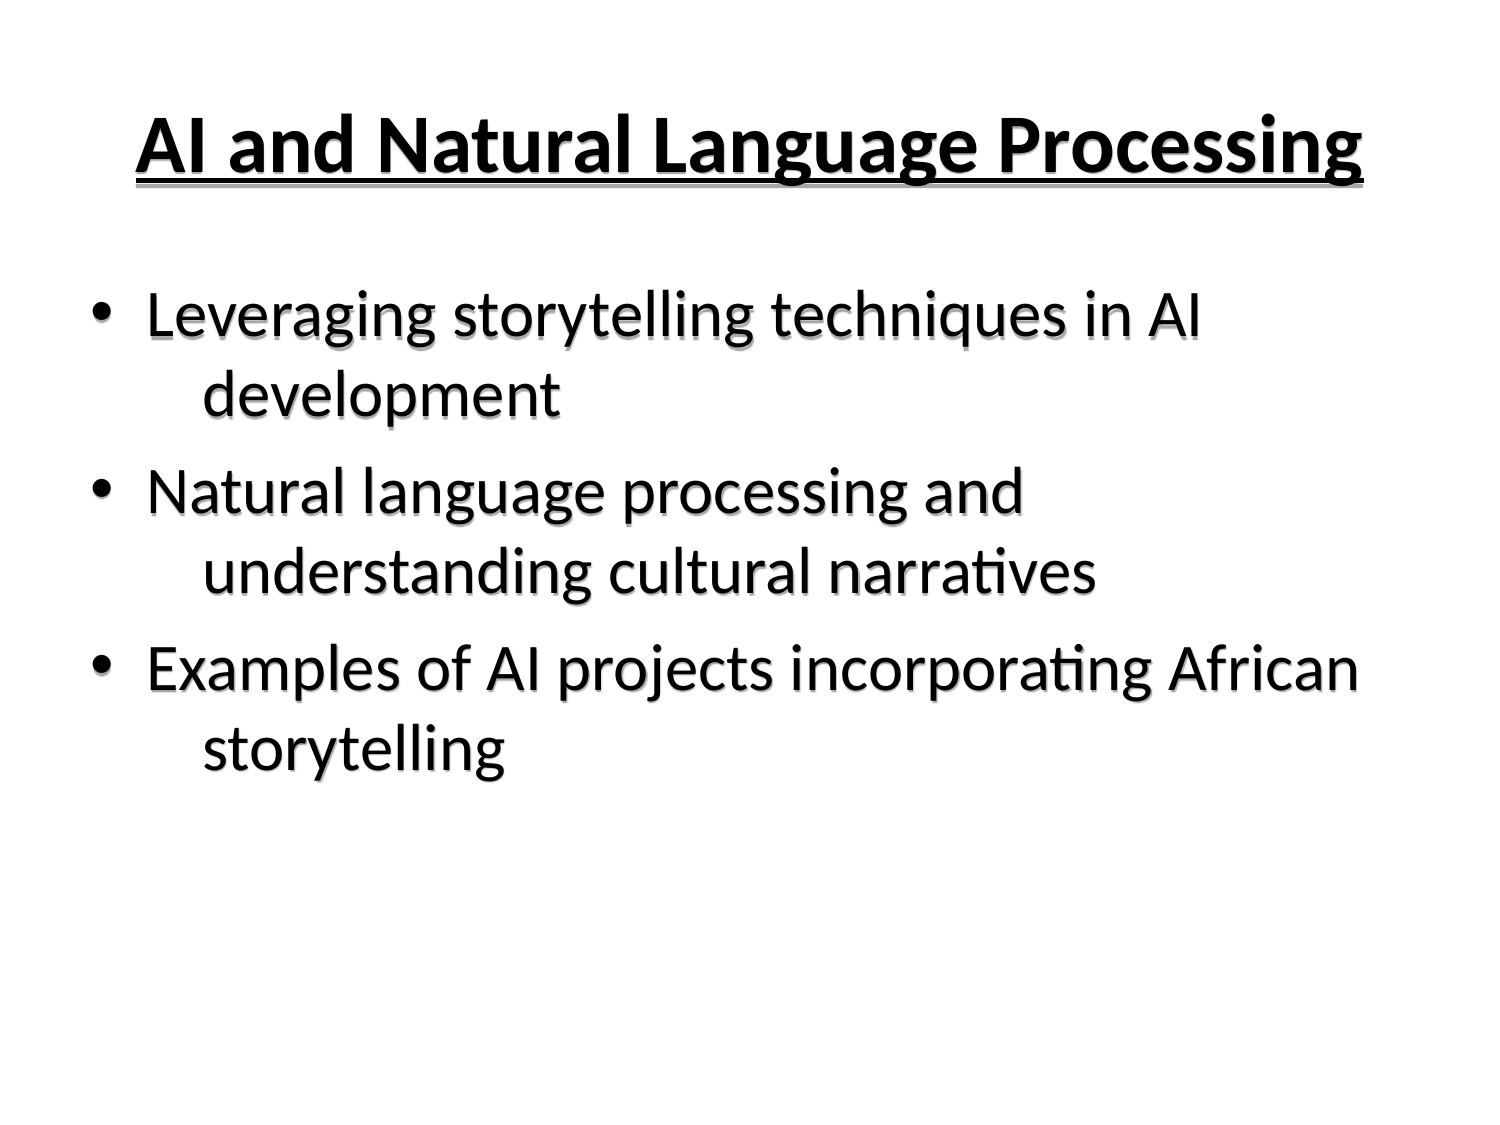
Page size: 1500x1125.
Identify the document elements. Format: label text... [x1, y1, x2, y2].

title AI and Natural Language Processing [75, 45, 1426, 233]
list Leveraging storytelling techniques in AI development Natural language processing and understanding cultural narratives Examples of AI projects incorporating African storytelling [75, 262, 1426, 1005]
